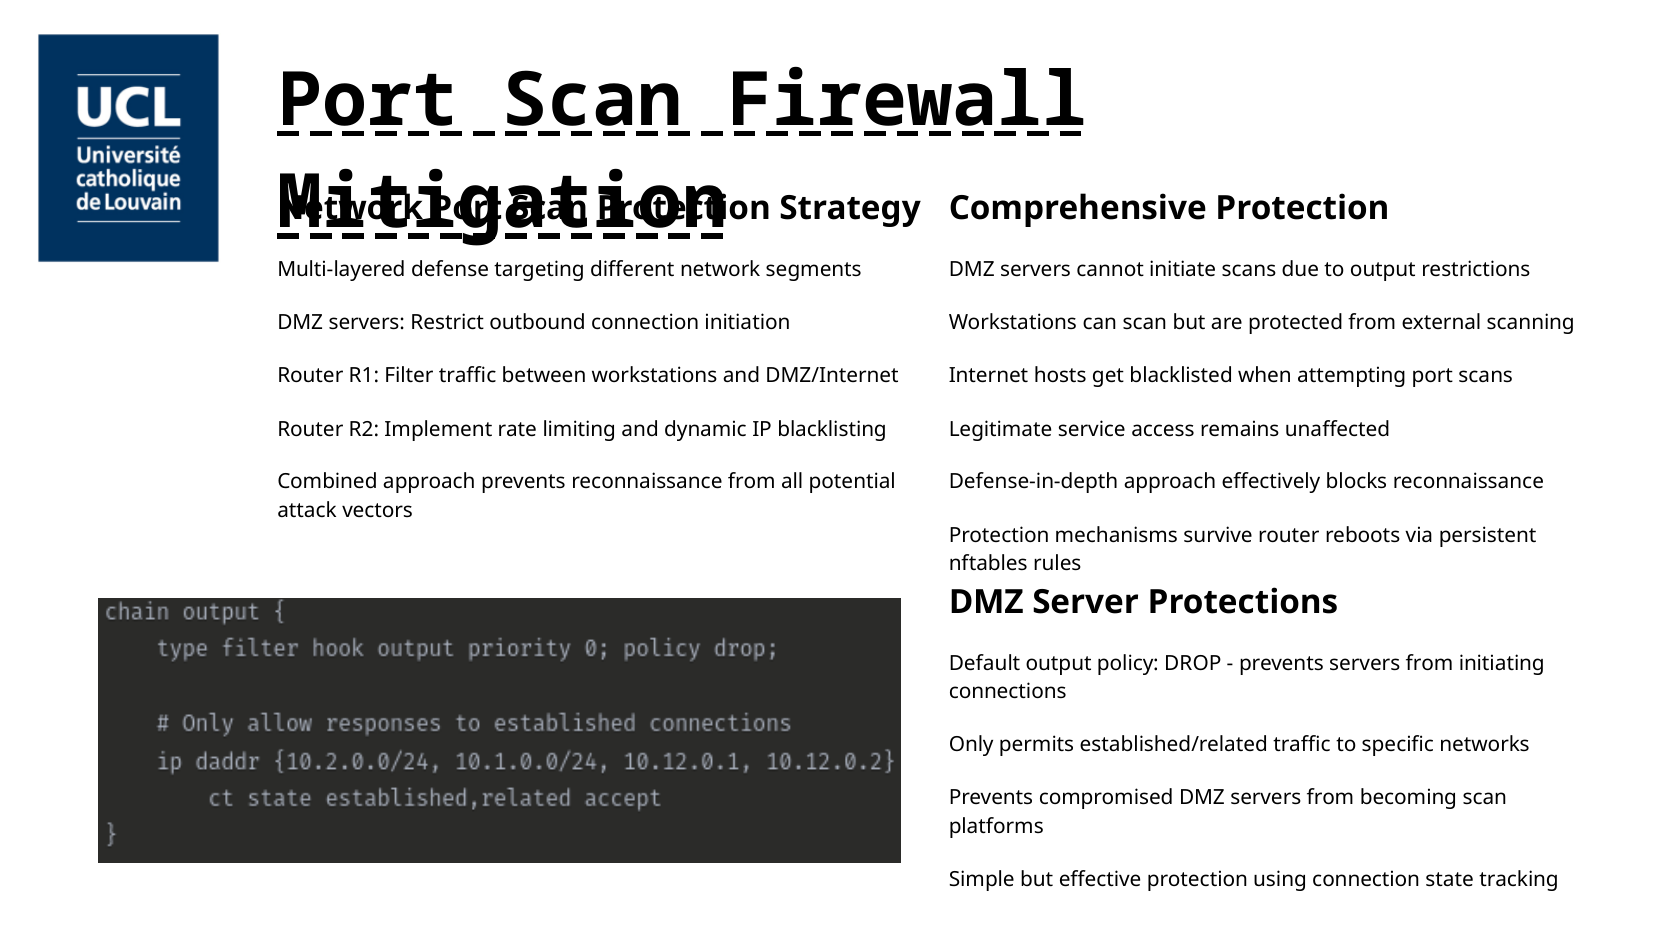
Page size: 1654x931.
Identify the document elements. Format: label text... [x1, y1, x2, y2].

text_box Network Port Scan Protection Strategy Multi-layered defense targeting different network segments DMZ servers: Restrict outbound connection initiation Router R1: Filter traffic between workstations and DMZ/Internet Router R2: Implement rate limiting and dynamic IP blacklisting Combined approach prevents reconnaissance from all potential attack vectors [262, 176, 933, 638]
text_box Port Scan Firewall Mitigation [262, 37, 1463, 128]
picture [98, 598, 901, 863]
text_box Comprehensive Protection DMZ servers cannot initiate scans due to output restrictions Workstations can scan but are protected from external scanning Internet hosts get blacklisted when attempting port scans Legitimate service access remains unaffected Defense-in-depth approach effectively blocks reconnaissance Protection mechanisms survive router reboots via persistent nftables rules [933, 176, 1613, 682]
text_box DMZ Server Protections Default output policy: DROP - prevents servers from initiating connections Only permits established/related traffic to specific networks Prevents compromised DMZ servers from becoming scan platforms Simple but effective protection using connection state tracking [933, 682, 1613, 931]
picture [37, 33, 221, 263]
